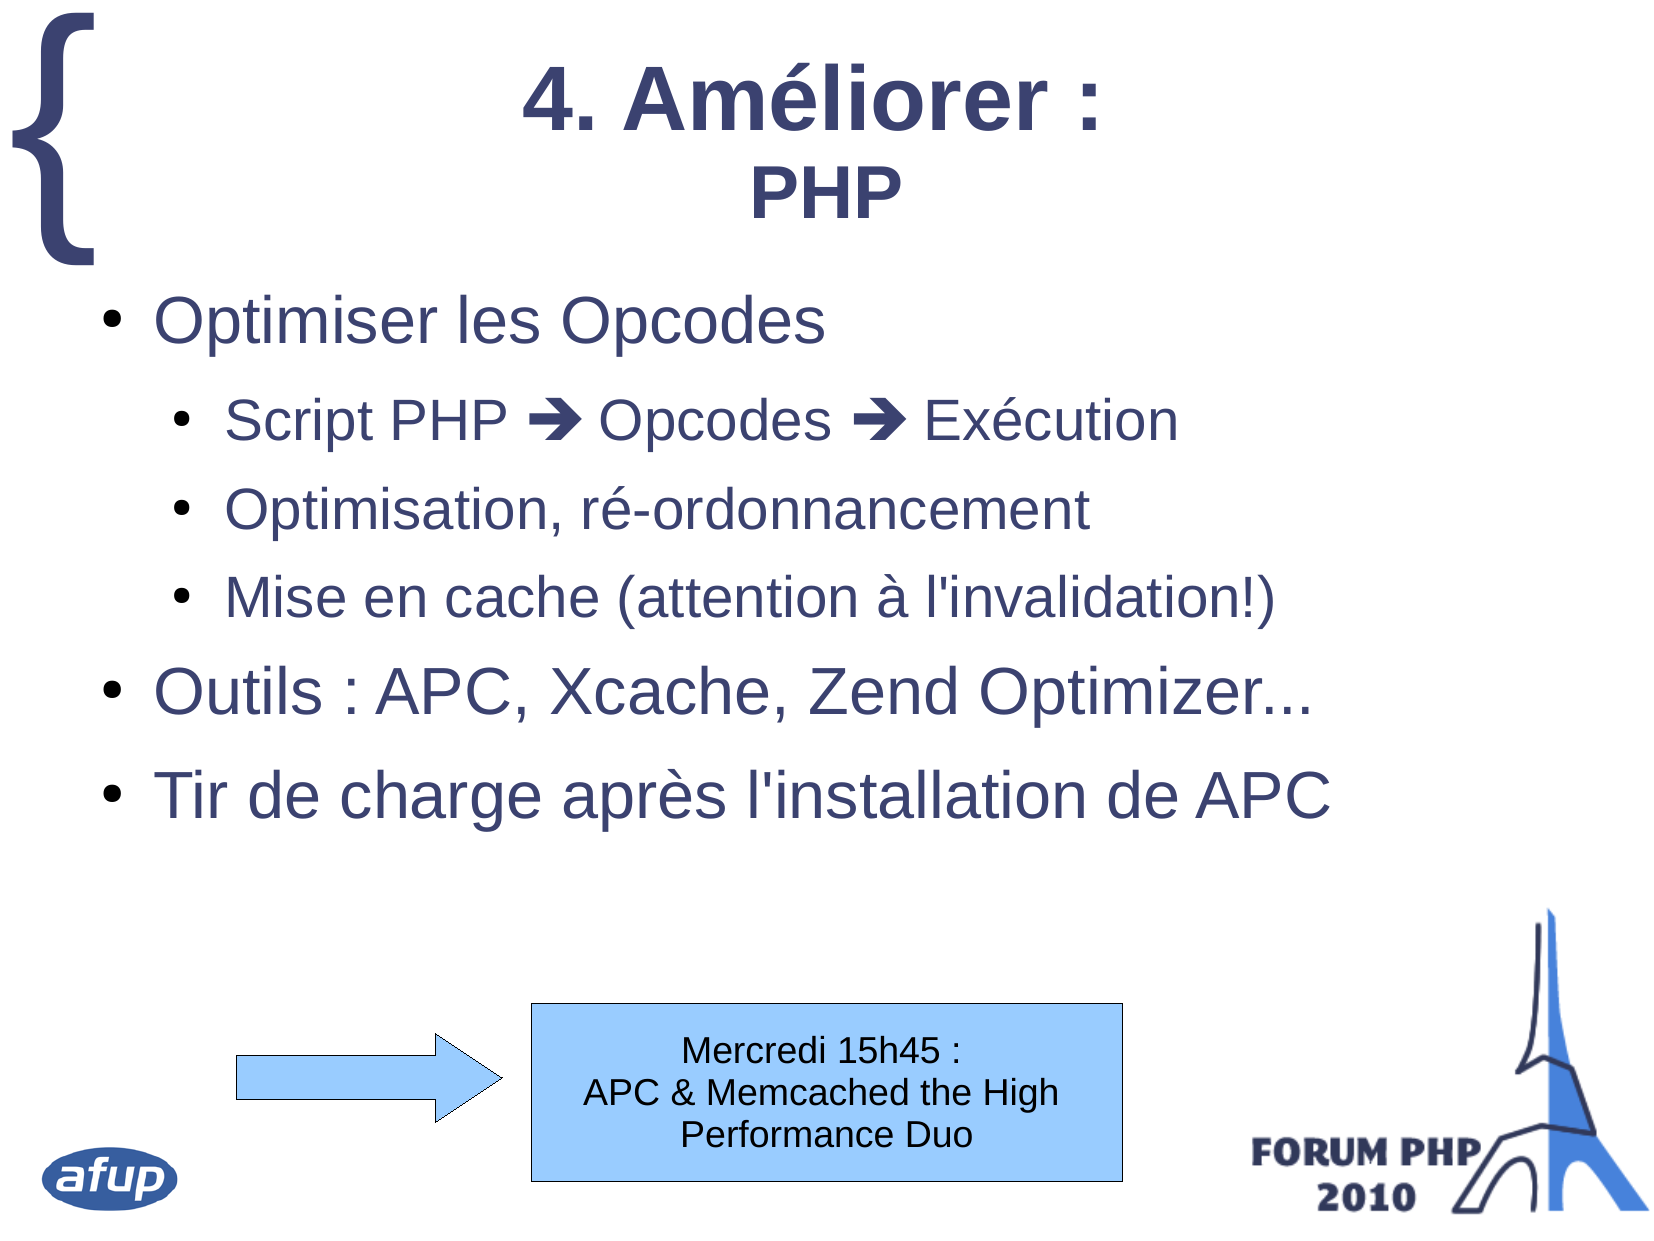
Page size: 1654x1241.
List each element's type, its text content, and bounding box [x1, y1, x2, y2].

picture [1240, 872, 1650, 1241]
title 4. Améliorer : PHP [82, 37, 1571, 245]
text_box Mercredi 15h45 : APC & Memcached the High Performance Duo [531, 1003, 1123, 1182]
text_box [236, 1033, 503, 1123]
list Optimiser les Opcodes Script PHP è Opcodes è Exécution Optimisation, ré-ordonnancement Mise en cache (attention à l'invalidation!) Outils : APC, Xcache, Zend Optimizer... Tir de charge après l'installation de APC [82, 283, 1571, 964]
picture [41, 1146, 178, 1211]
